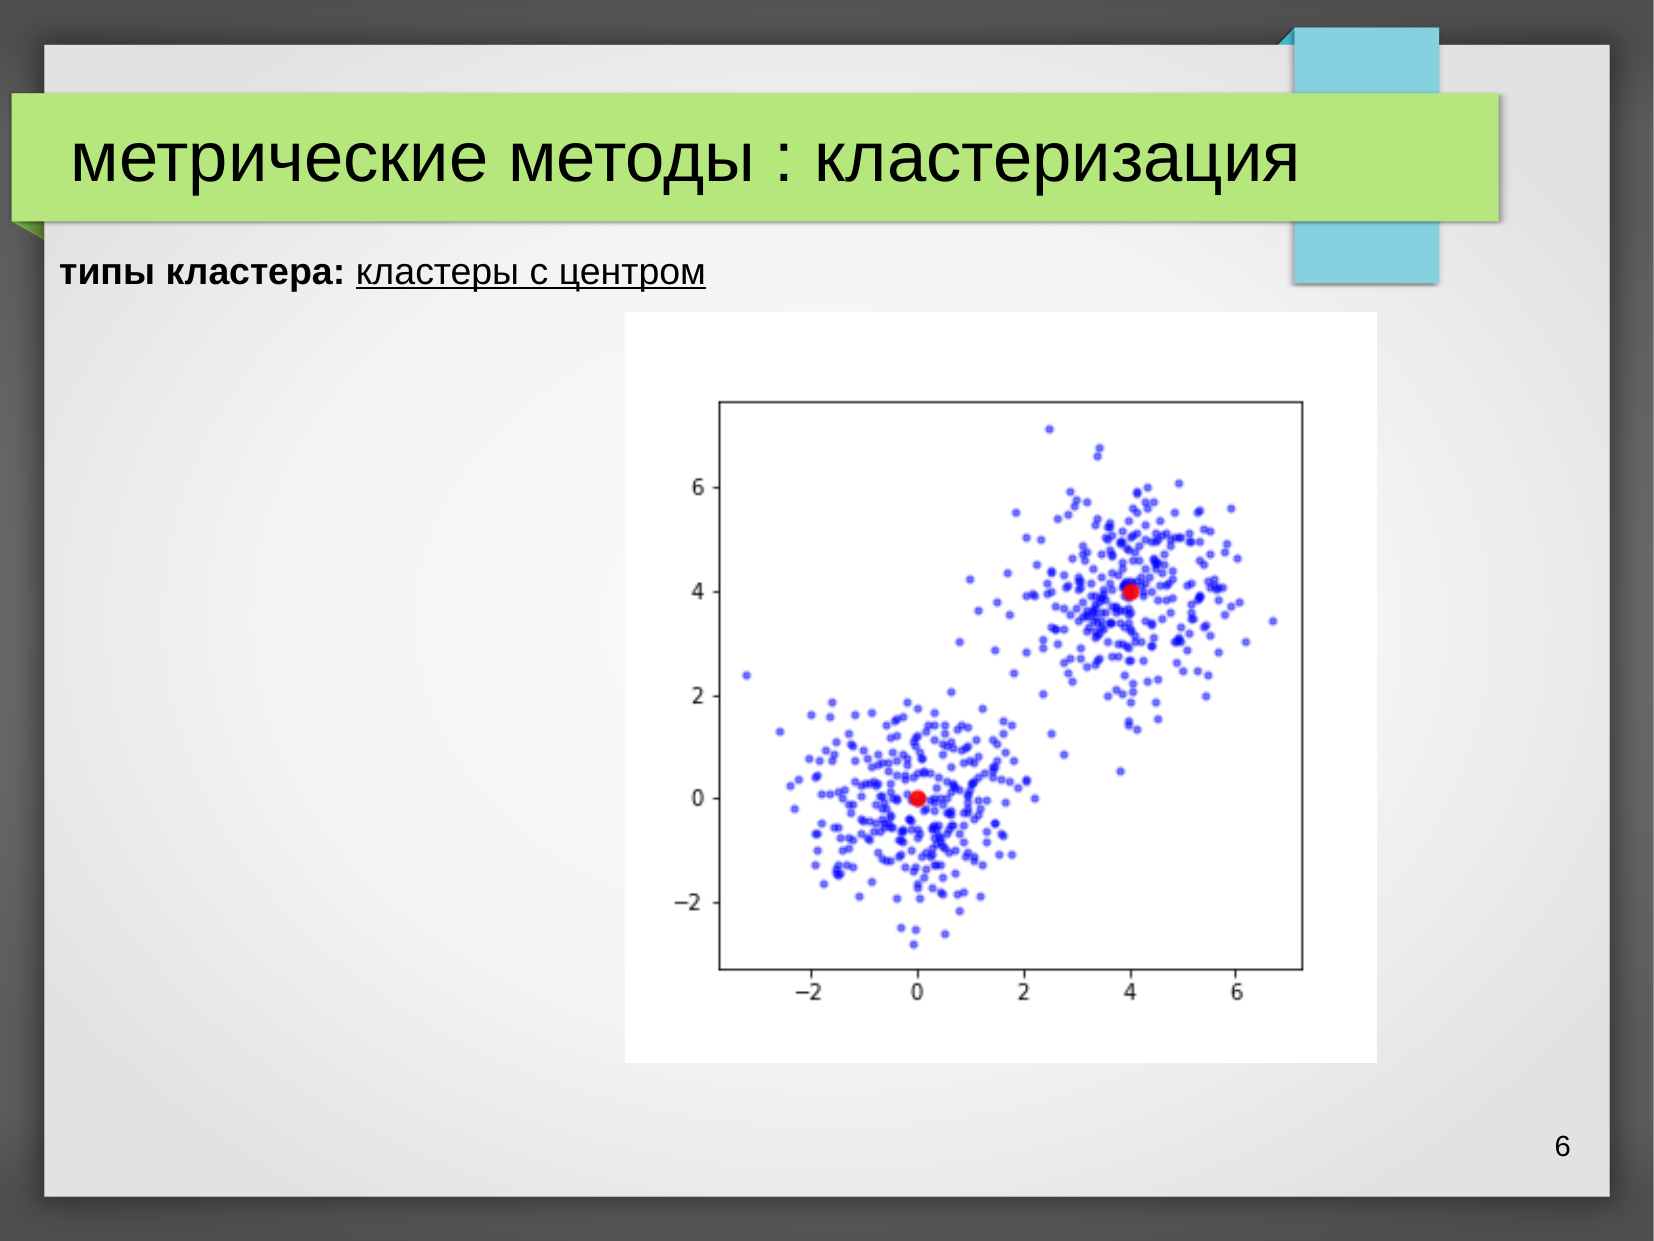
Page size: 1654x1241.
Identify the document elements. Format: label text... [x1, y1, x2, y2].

title метрические методы : кластеризация [70, 117, 1382, 197]
subtitle типы кластера: кластеры с центром [59, 248, 898, 296]
picture [0, 0, 1654, 1241]
